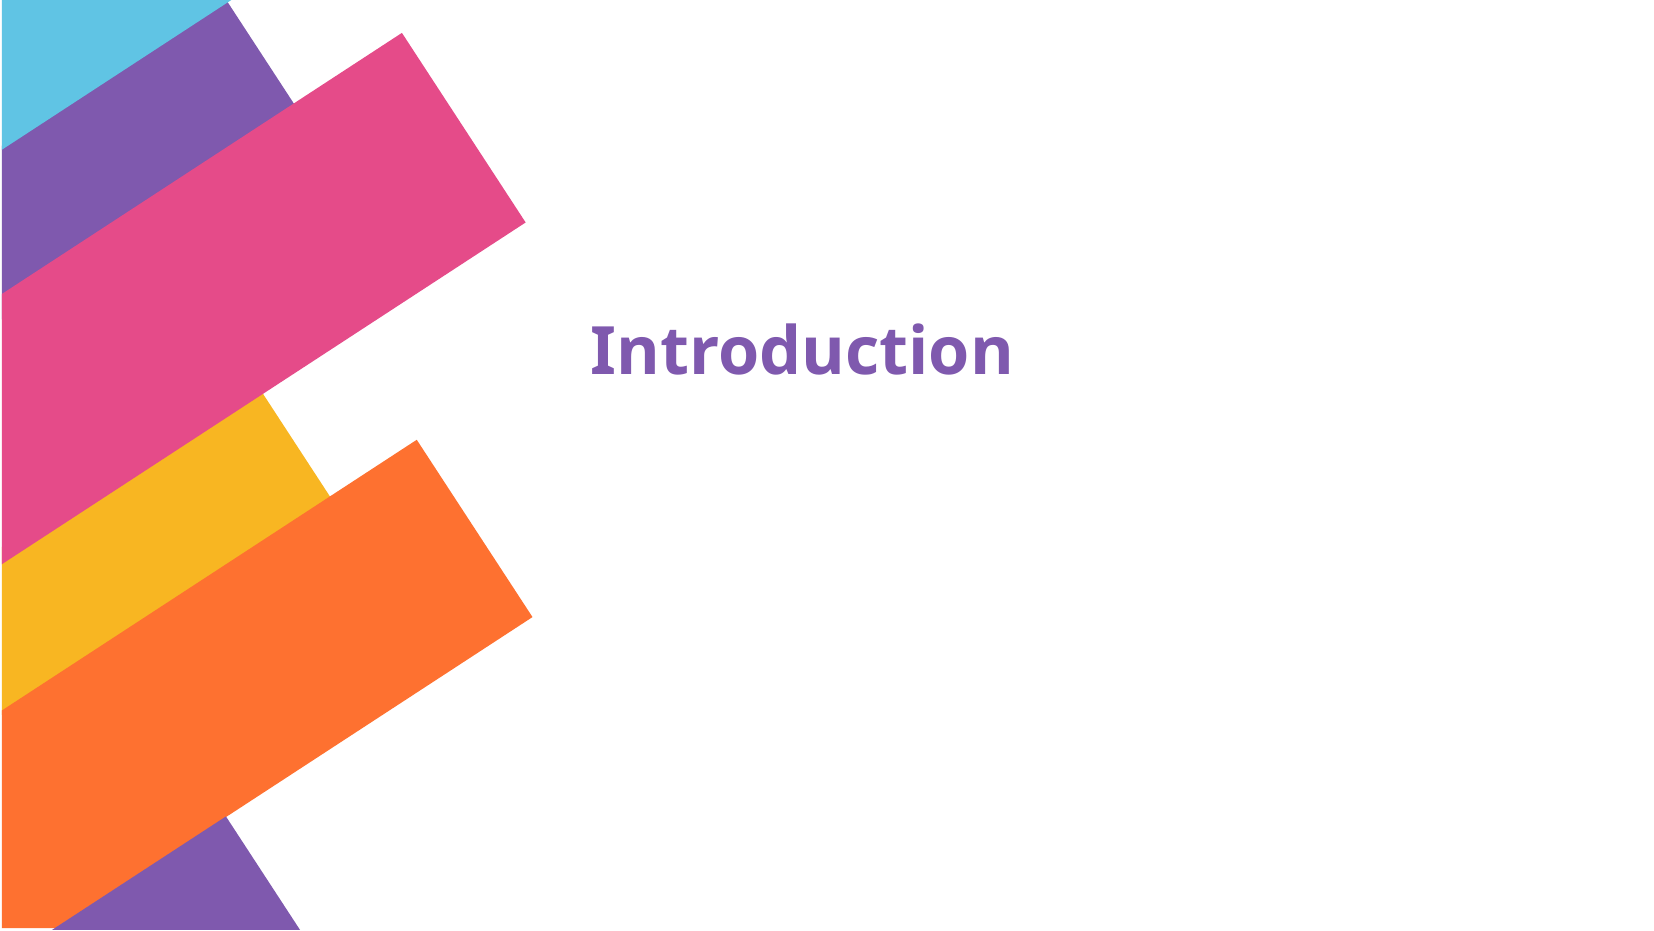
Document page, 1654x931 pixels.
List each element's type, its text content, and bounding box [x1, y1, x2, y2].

title Introduction [590, 295, 1182, 403]
